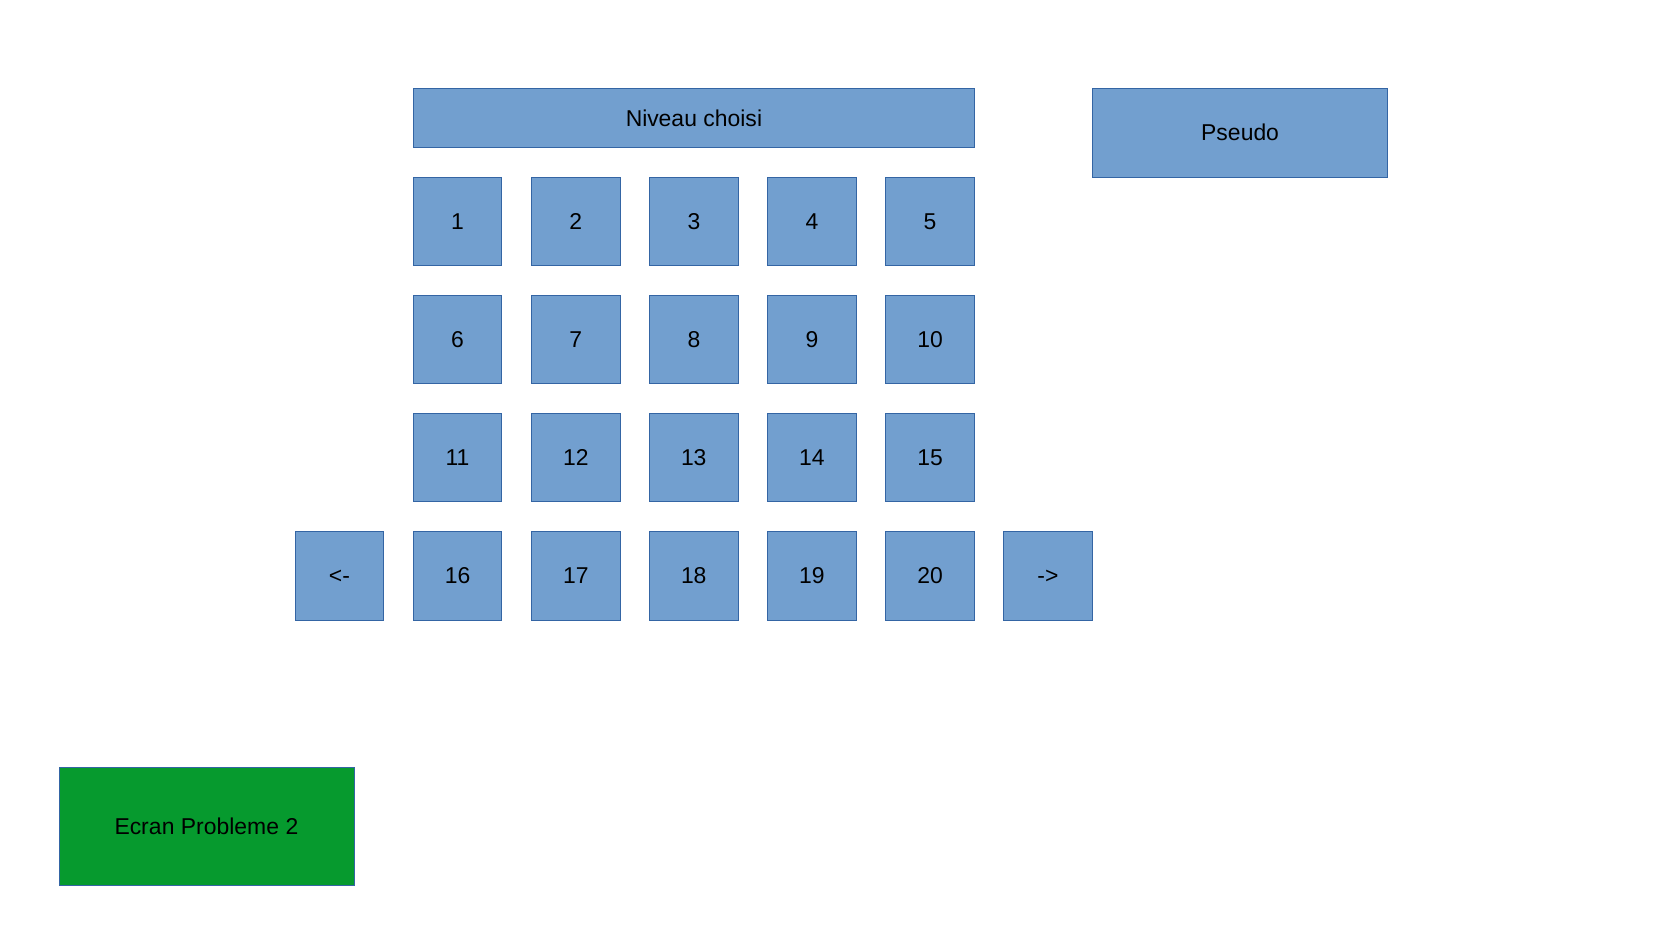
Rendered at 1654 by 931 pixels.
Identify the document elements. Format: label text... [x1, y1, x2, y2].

text_box 4 [767, 177, 857, 266]
text_box 3 [649, 177, 739, 266]
text_box <- [295, 531, 384, 621]
text_box Niveau choisi [413, 88, 975, 148]
text_box 9 [767, 295, 857, 384]
text_box 12 [531, 413, 621, 502]
text_box 18 [649, 531, 739, 621]
text_box -> [1003, 531, 1093, 621]
text_box 17 [531, 531, 621, 621]
text_box 7 [531, 295, 621, 384]
text_box Pseudo [1092, 88, 1388, 178]
text_box 10 [885, 295, 975, 384]
text_box 11 [413, 413, 502, 502]
text_box 1 [413, 177, 502, 266]
text_box 2 [531, 177, 621, 266]
text_box 20 [885, 531, 975, 621]
text_box 13 [649, 413, 739, 502]
text_box Ecran Probleme 2 [59, 767, 355, 886]
text_box 16 [413, 531, 502, 621]
text_box 19 [767, 531, 857, 621]
text_box 14 [767, 413, 857, 502]
text_box 8 [649, 295, 739, 384]
text_box 5 [885, 177, 975, 266]
text_box 15 [885, 413, 975, 502]
text_box 6 [413, 295, 502, 384]
